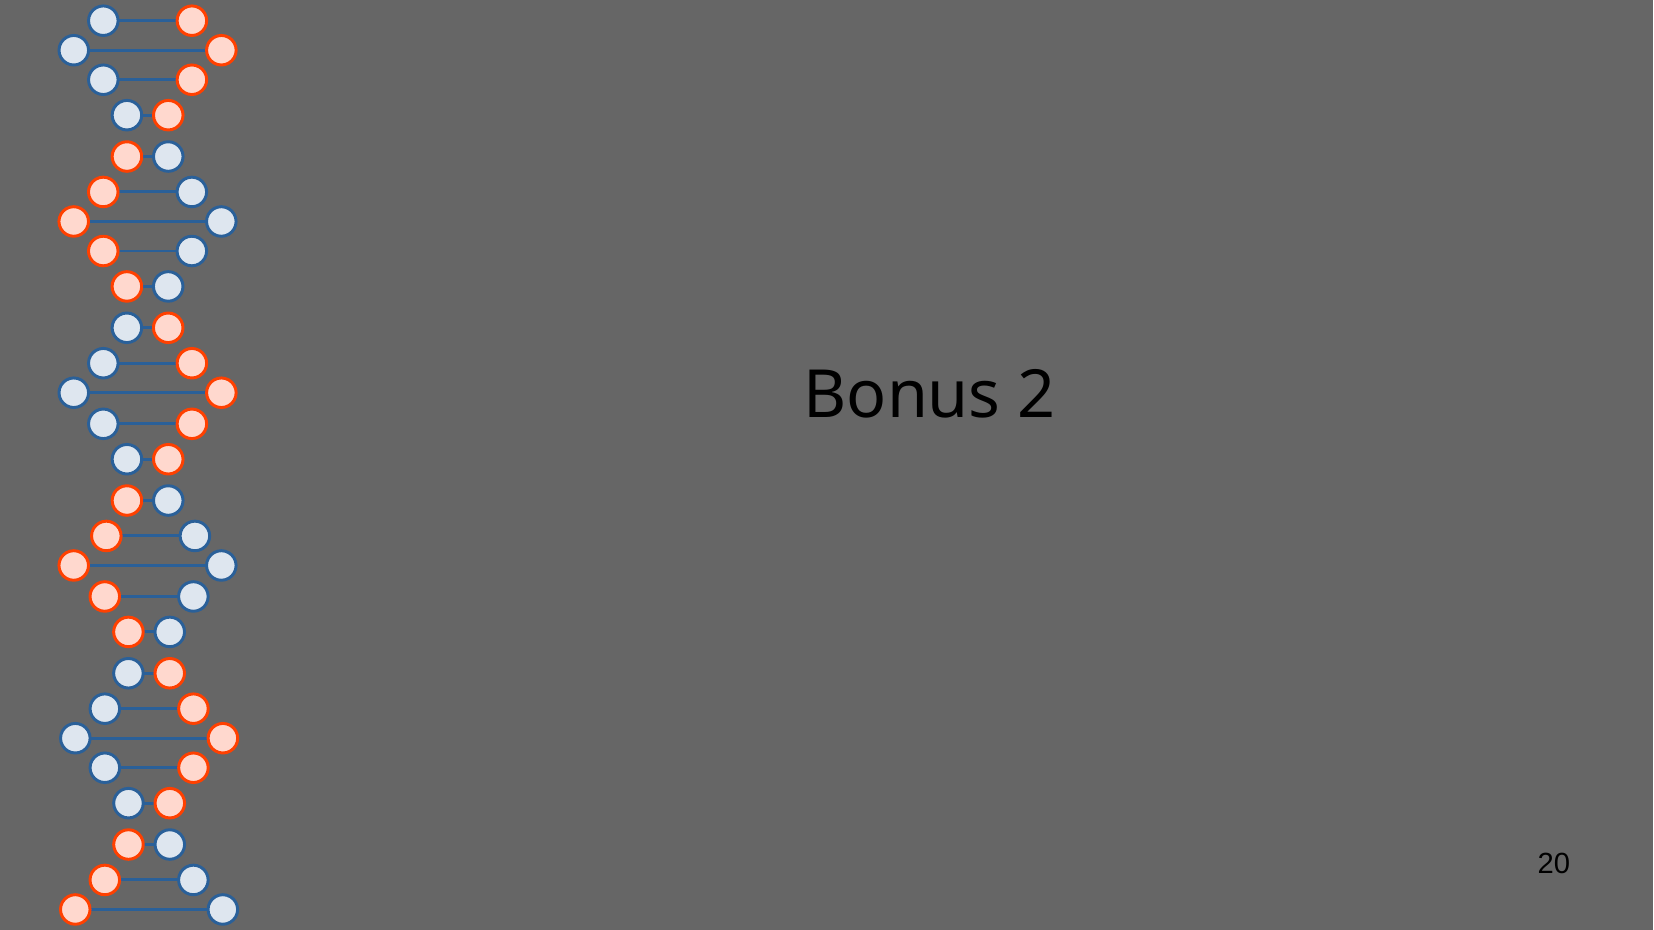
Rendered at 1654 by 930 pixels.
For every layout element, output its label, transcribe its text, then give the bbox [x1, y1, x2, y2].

subtitle Bonus 2 [265, 35, 1594, 748]
